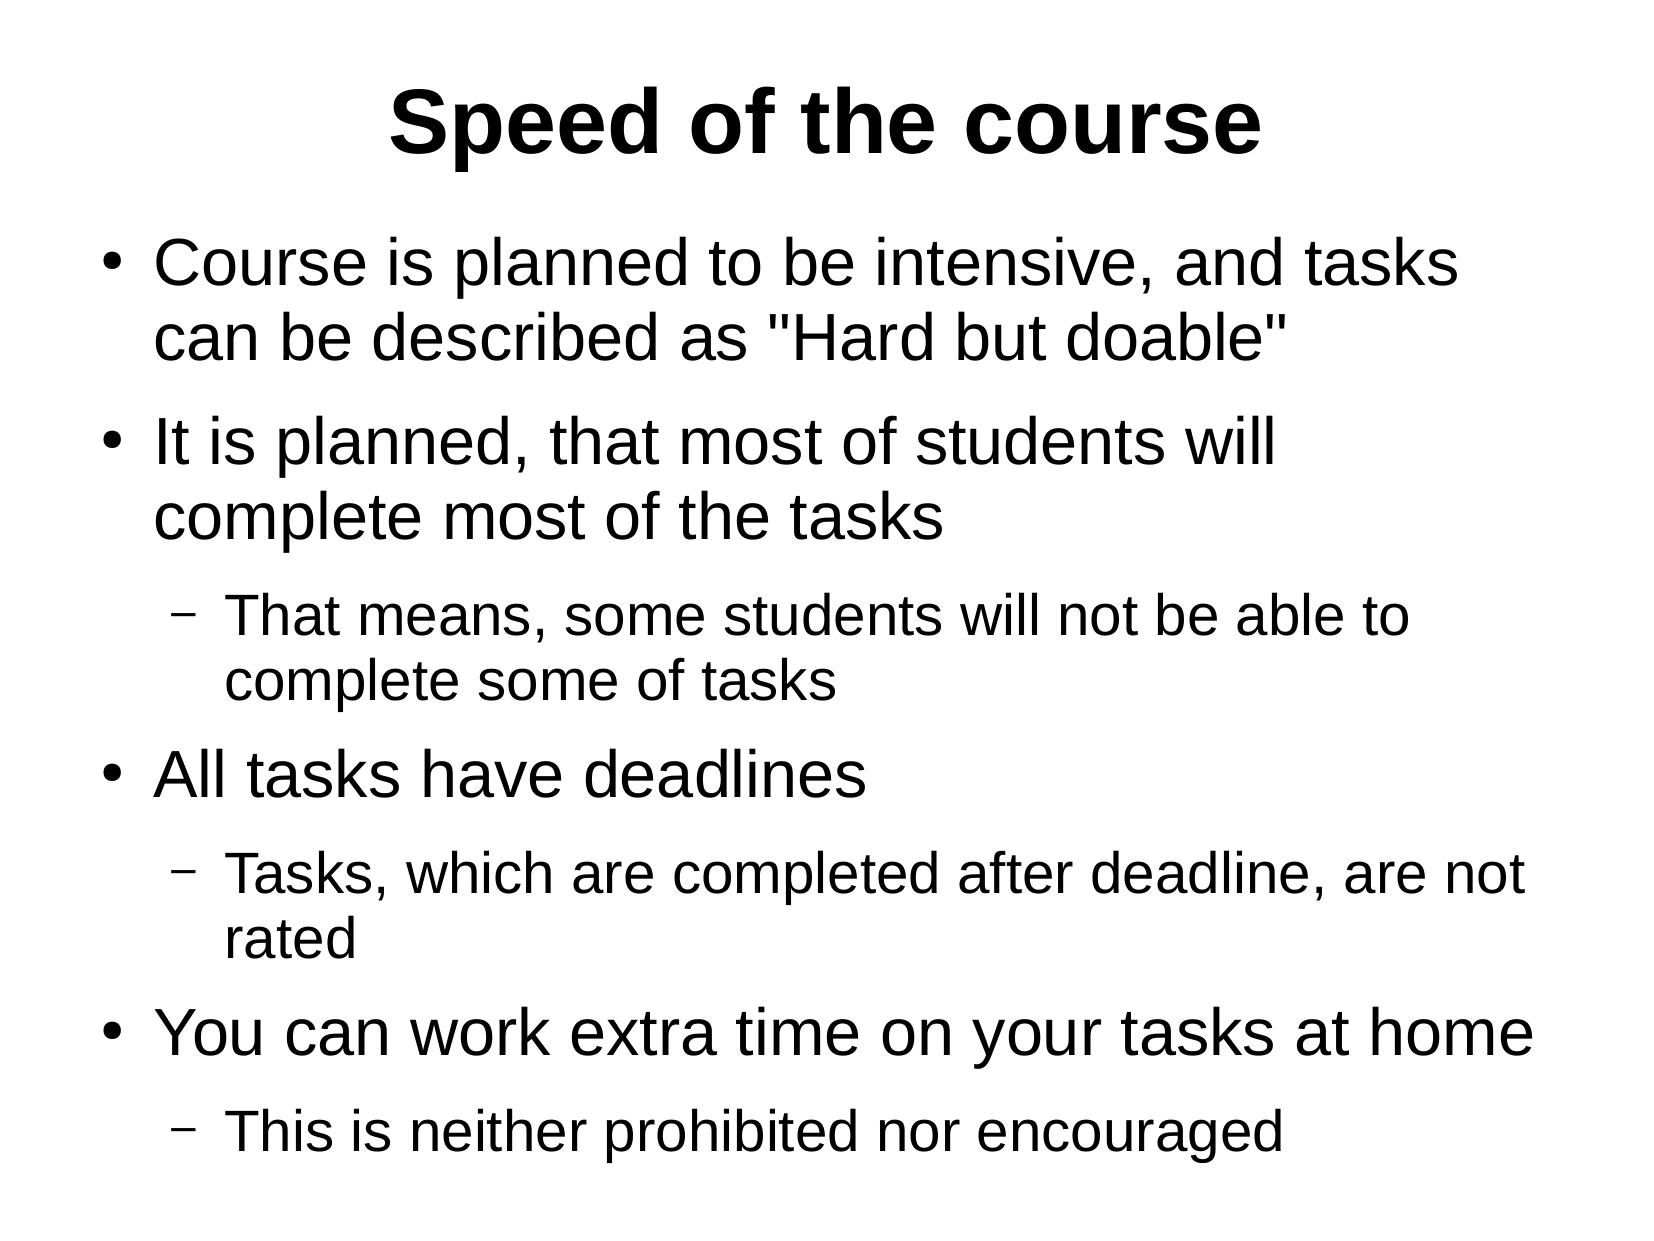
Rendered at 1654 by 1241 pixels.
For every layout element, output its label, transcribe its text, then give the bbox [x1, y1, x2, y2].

list Course is planned to be intensive, and tasks can be described as "Hard but doable" It is planned, that most of students will complete most of the tasks That means, some students will not be able to complete some of tasks All tasks have deadlines Tasks, which are completed after deadline, are not rated You can work extra time on your tasks at home This is neither prohibited nor encouraged [82, 225, 1538, 1186]
title Speed of the course [82, 49, 1571, 196]
